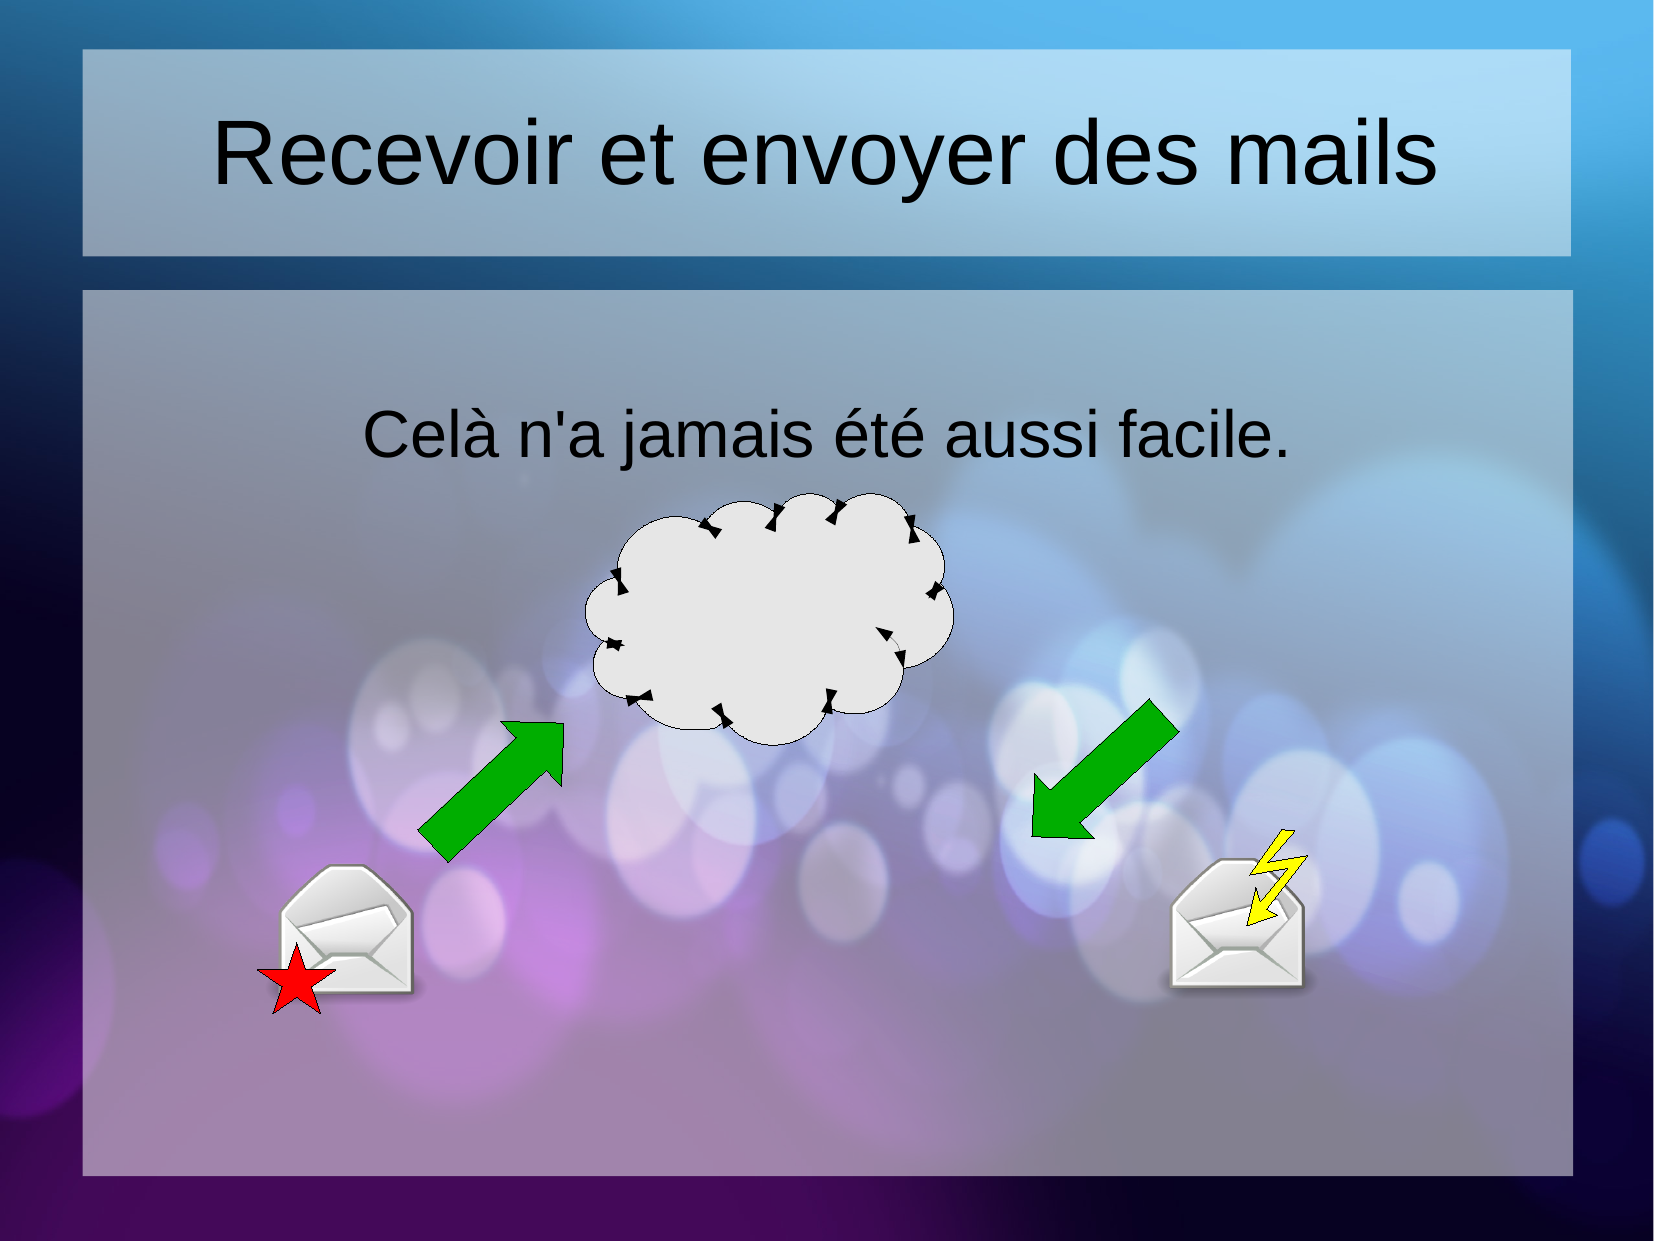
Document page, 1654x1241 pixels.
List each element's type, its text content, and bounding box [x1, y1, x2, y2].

picture [0, 0, 1654, 1241]
text_box [1246, 829, 1308, 926]
text_box [417, 721, 564, 863]
text_box [585, 493, 954, 746]
text_box [257, 942, 336, 1014]
subtitle Celà n'a jamais été aussi facile. [82, 290, 1574, 1177]
text_box [1031, 698, 1180, 839]
title Recevoir et envoyer des mails [82, 49, 1571, 257]
